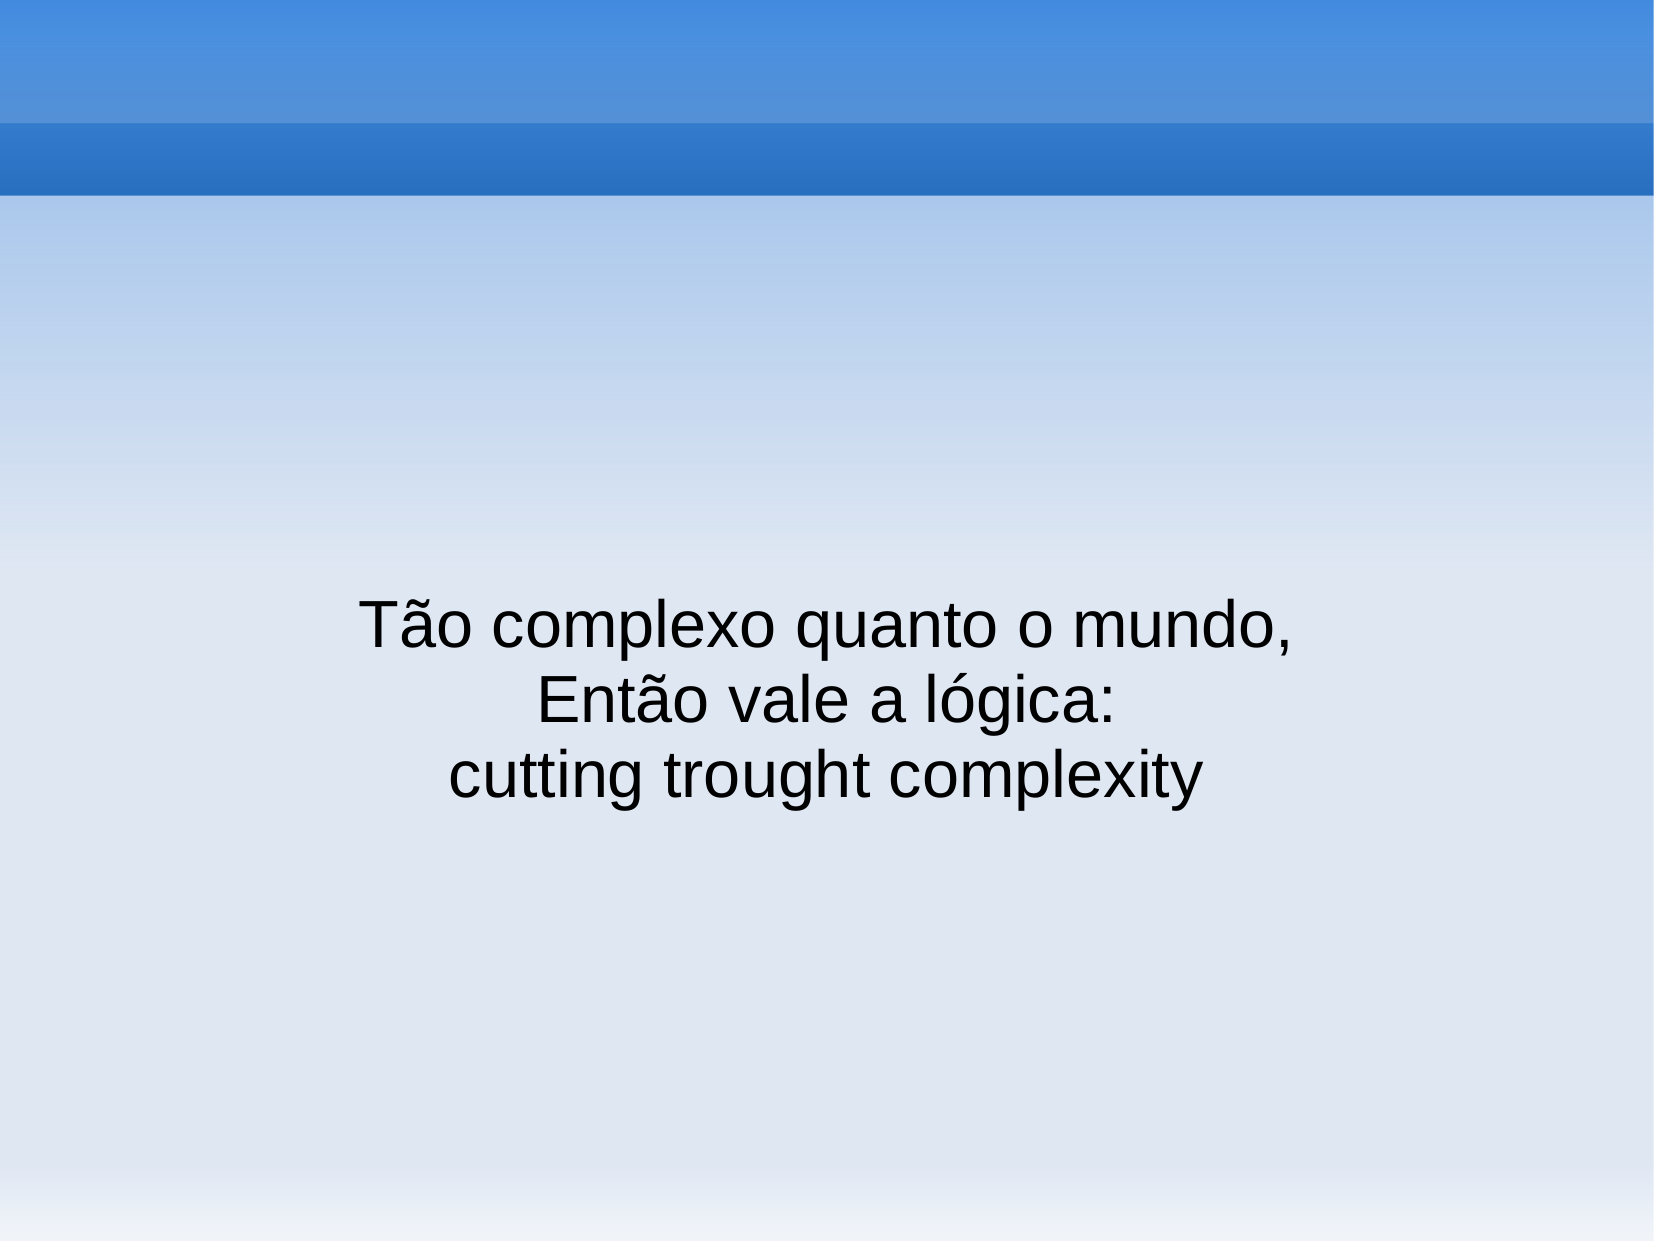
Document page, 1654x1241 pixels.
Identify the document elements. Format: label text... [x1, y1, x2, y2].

subtitle Tão complexo quanto o mundo, Então vale a lógica: cutting trought complexity [82, 297, 1571, 1102]
picture [0, 0, 1654, 1241]
